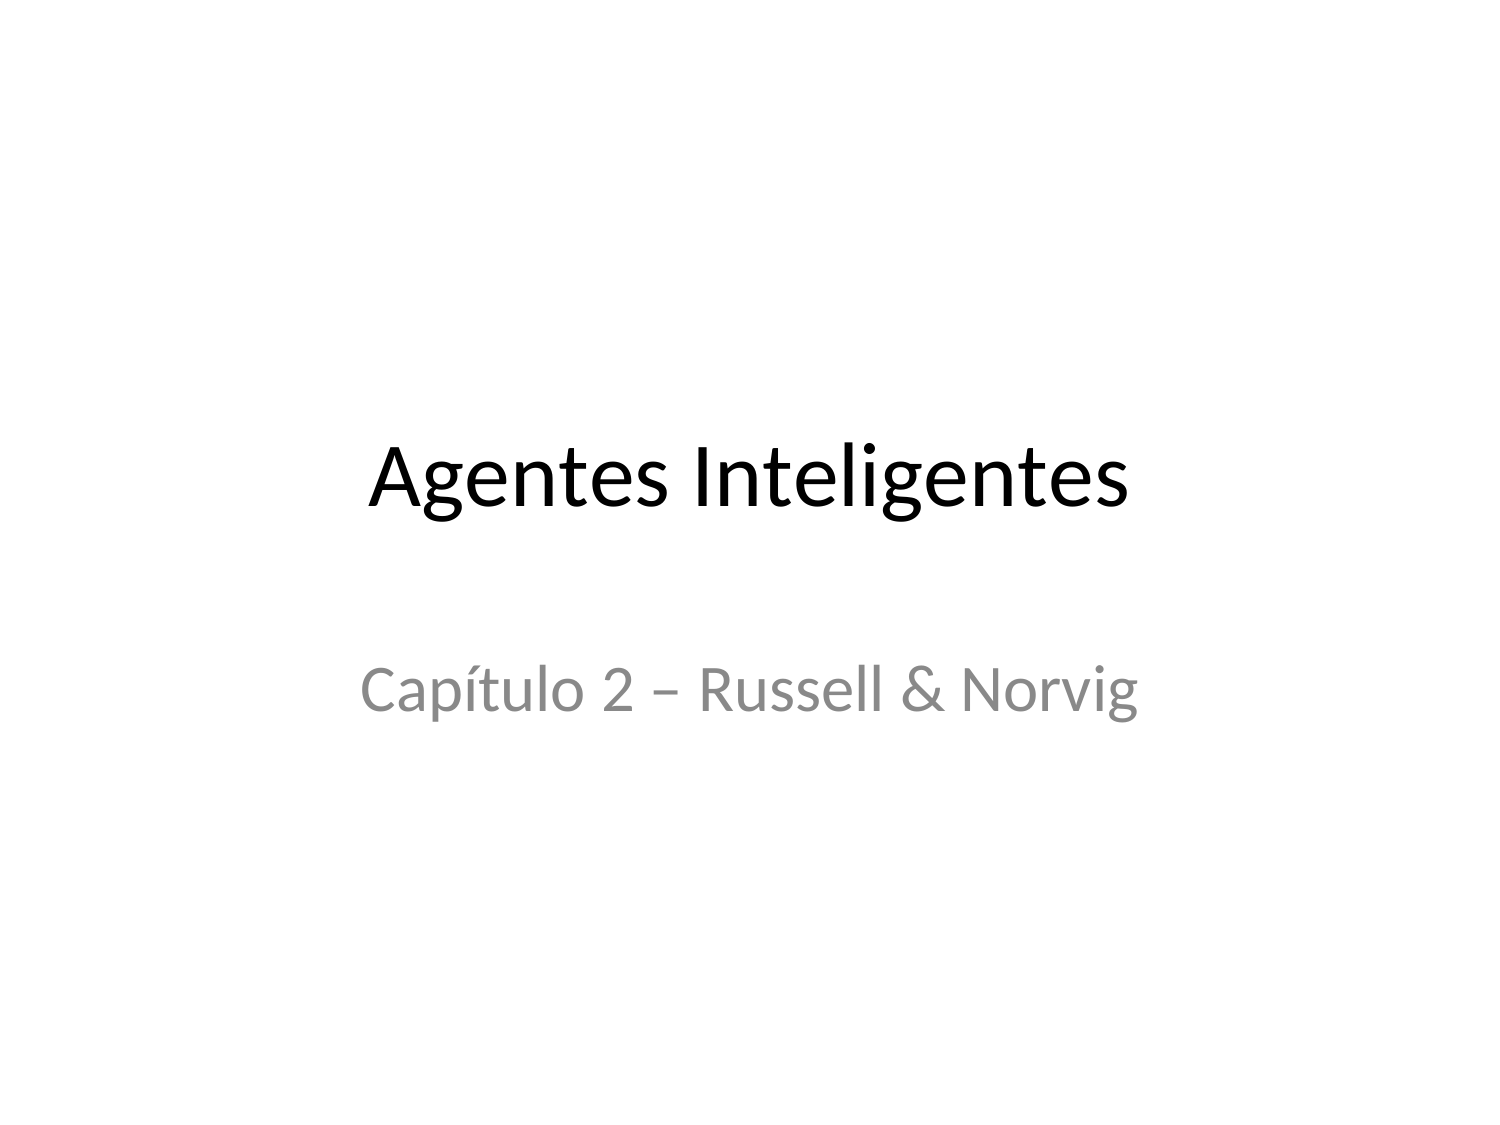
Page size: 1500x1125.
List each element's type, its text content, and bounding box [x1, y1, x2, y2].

title Agentes Inteligentes [112, 349, 1388, 591]
text_box Capítulo 2 – Russell & Norvig [225, 637, 1276, 926]
